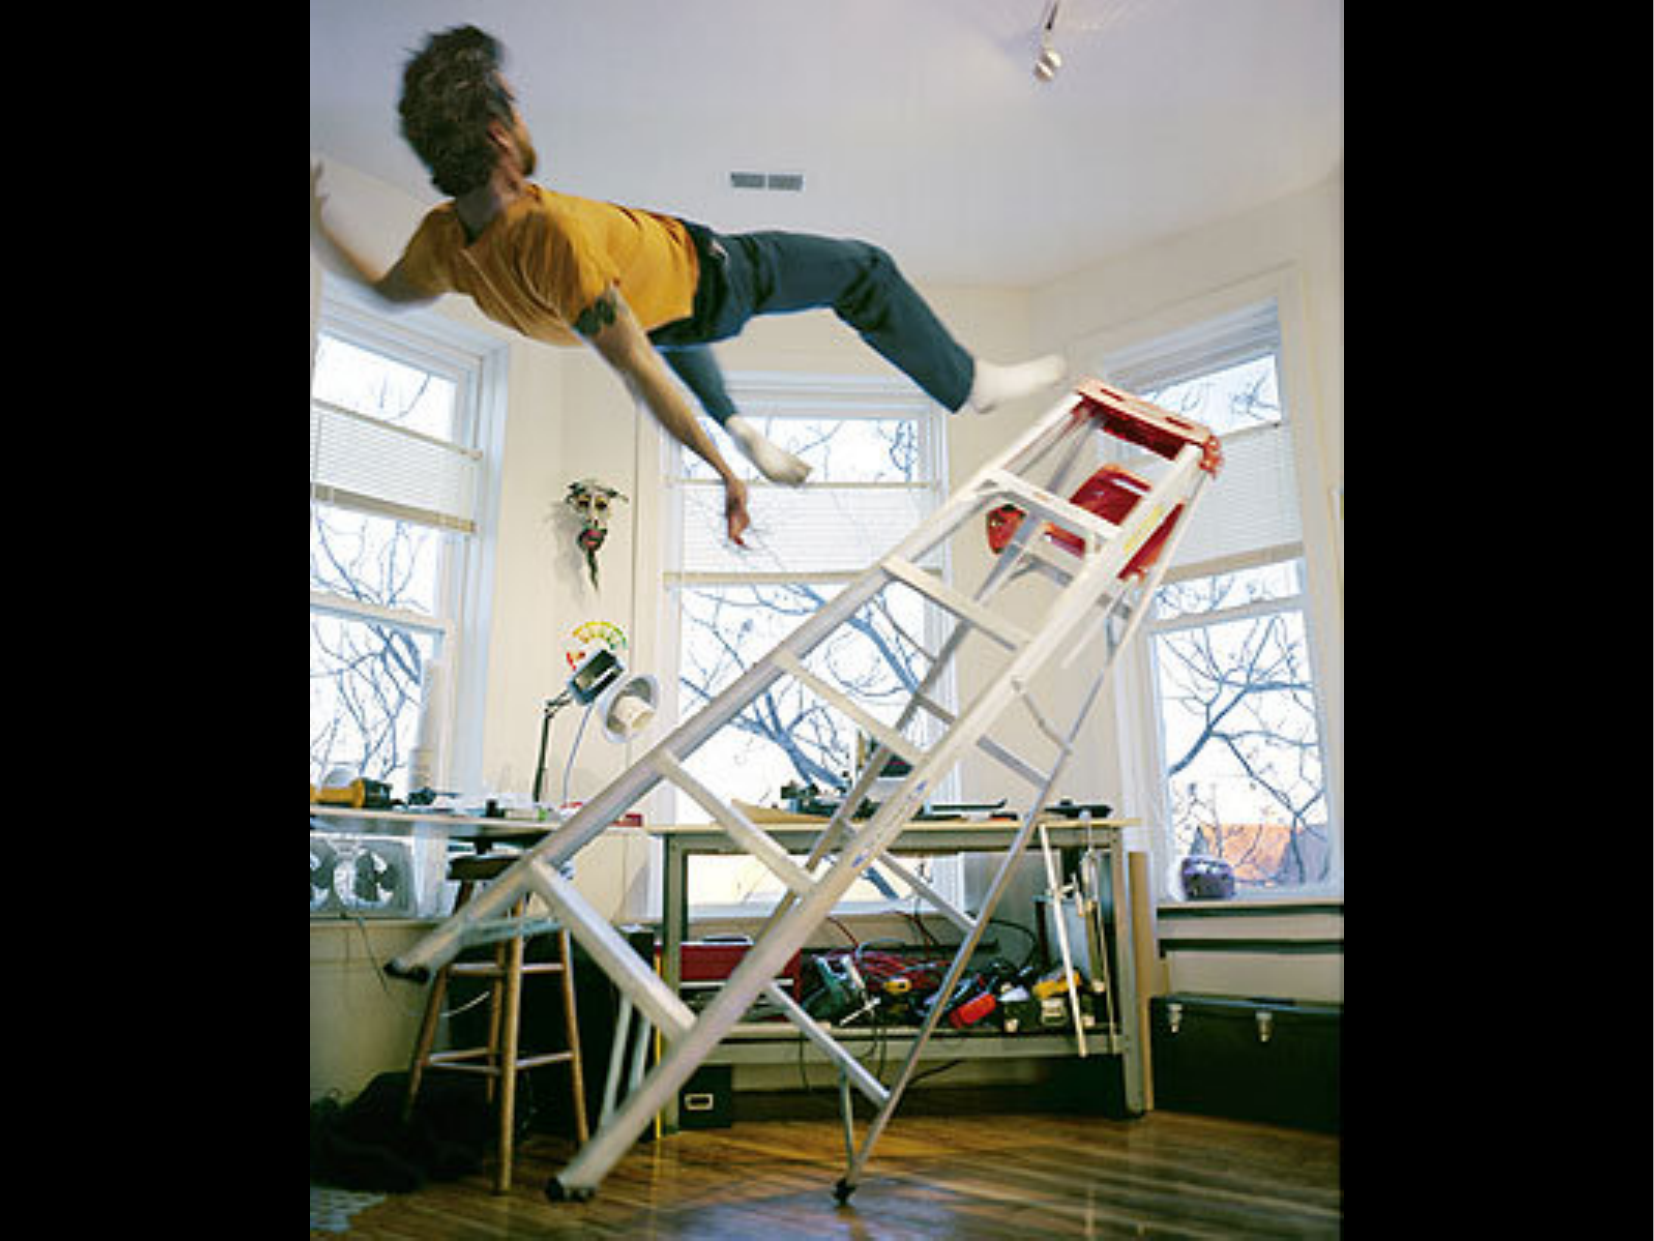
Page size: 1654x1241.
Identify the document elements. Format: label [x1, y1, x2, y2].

text_box [0, 0, 310, 1241]
picture [310, 0, 1344, 1241]
text_box [1344, 0, 1654, 1241]
